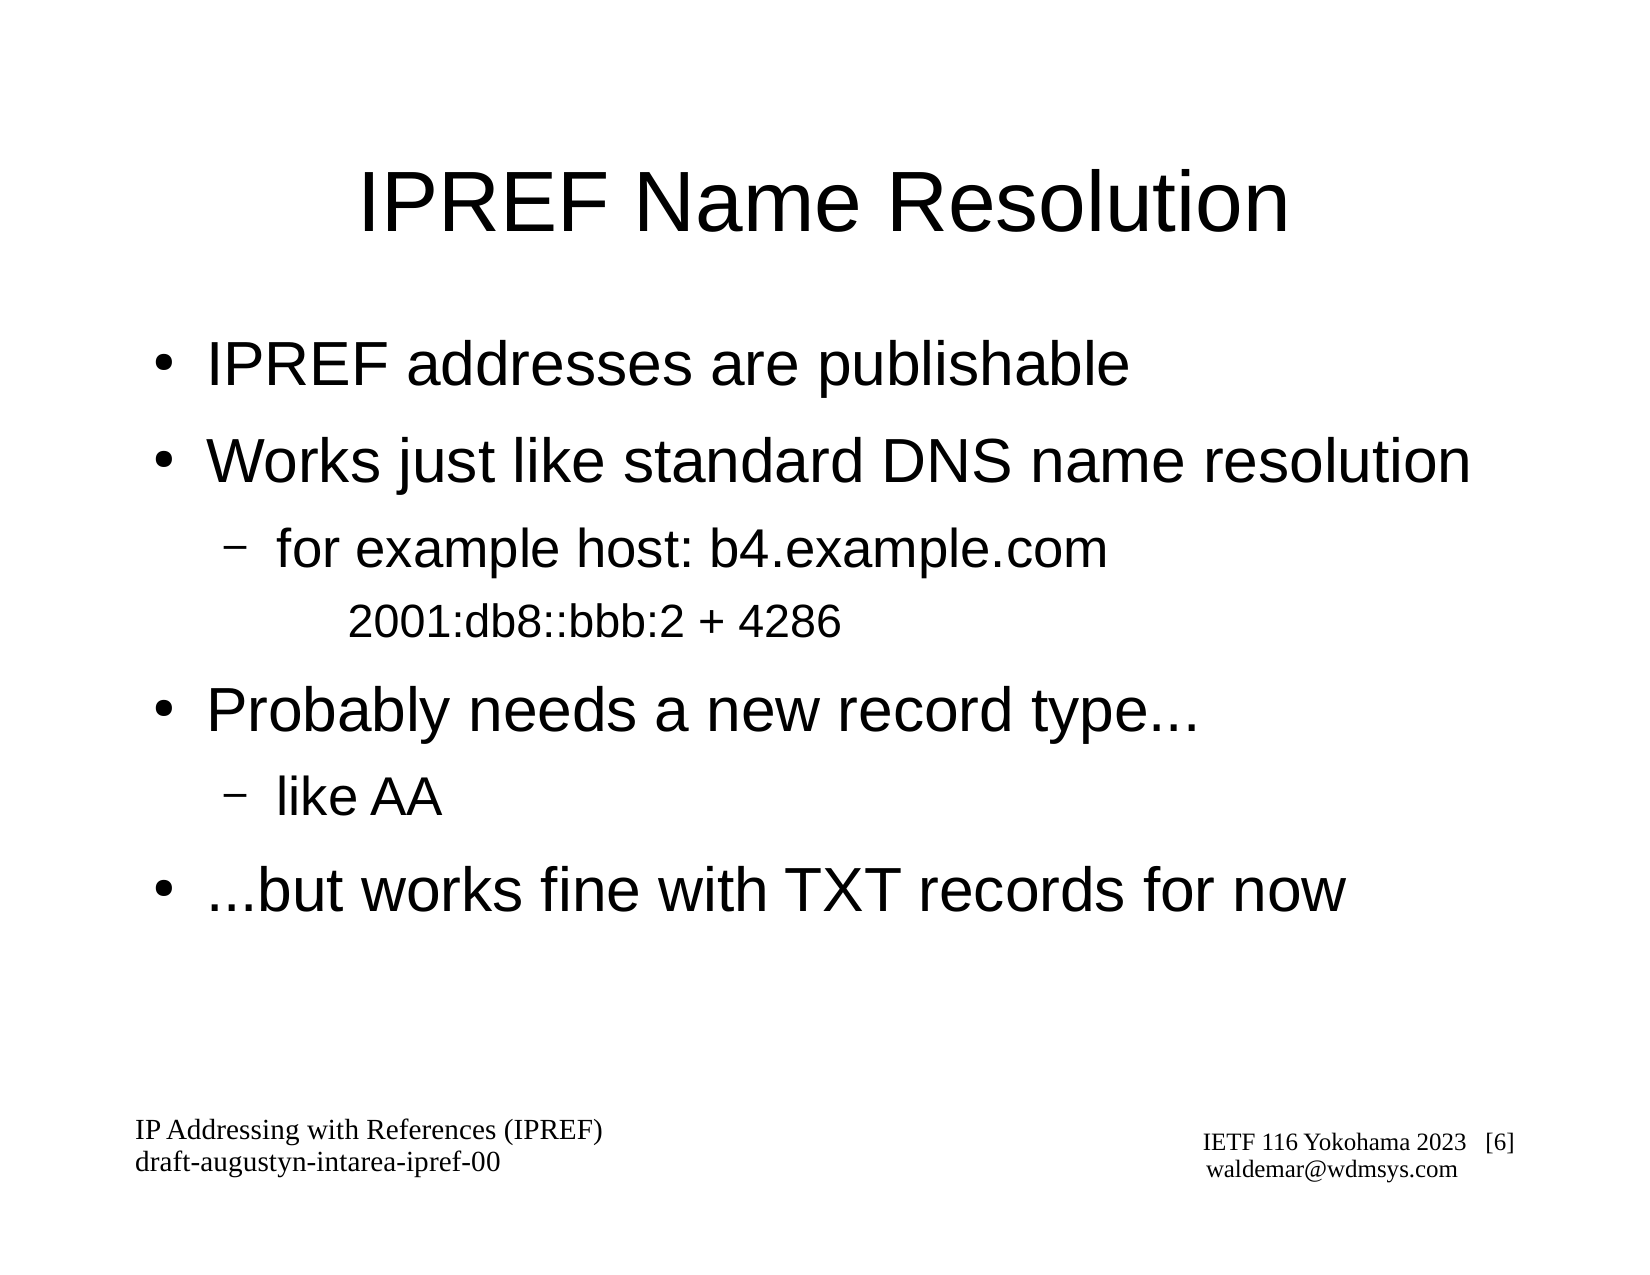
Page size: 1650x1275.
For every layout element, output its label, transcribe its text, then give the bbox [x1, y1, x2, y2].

list IPREF addresses are publishable Works just like standard DNS name resolution for example host: b4.example.com 2001:db8::bbb:2 + 4286 Probably needs a new record type... like AA ...but works fine with TXT records for now [135, 329, 1515, 1002]
title IPREF Name Resolution [135, 104, 1515, 298]
